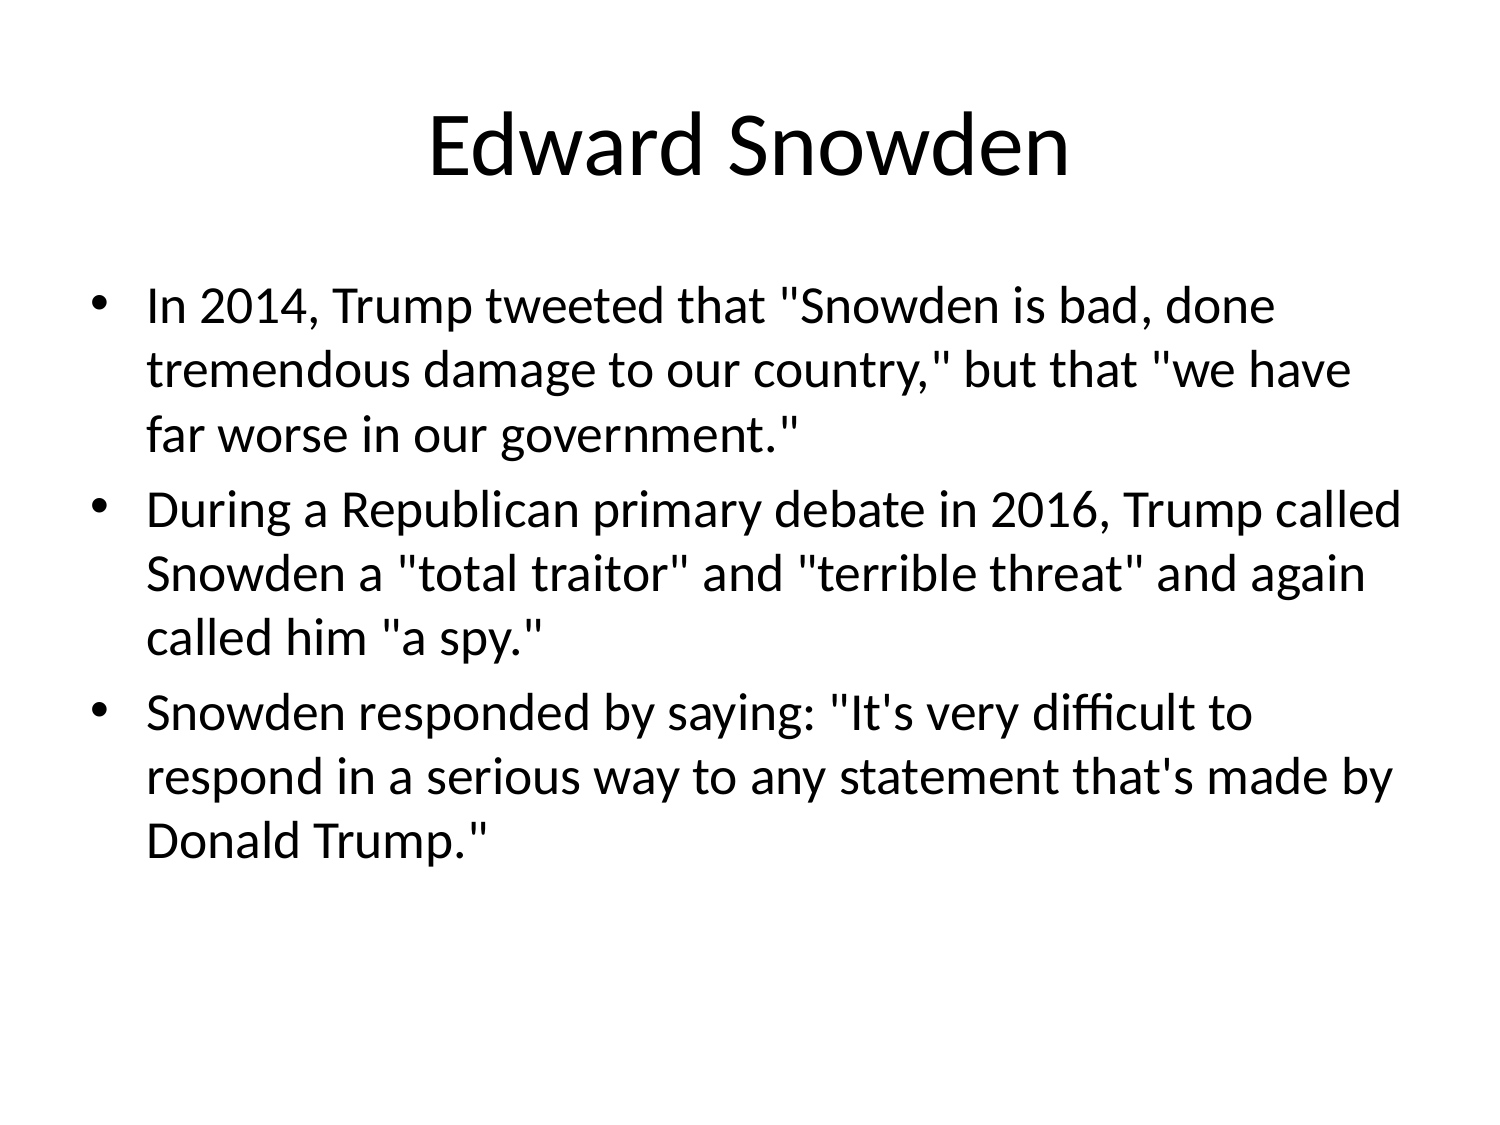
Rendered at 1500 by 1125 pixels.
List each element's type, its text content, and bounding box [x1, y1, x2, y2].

list In 2014, Trump tweeted that "Snowden is bad, done tremendous damage to our country," but that "we have far worse in our government." During a Republican primary debate in 2016, Trump called Snowden a "total traitor" and "terrible threat" and again called him "a spy." Snowden responded by saying: "It's very difficult to respond in a serious way to any statement that's made by Donald Trump." [75, 262, 1425, 1005]
title Edward Snowden [75, 45, 1425, 233]
